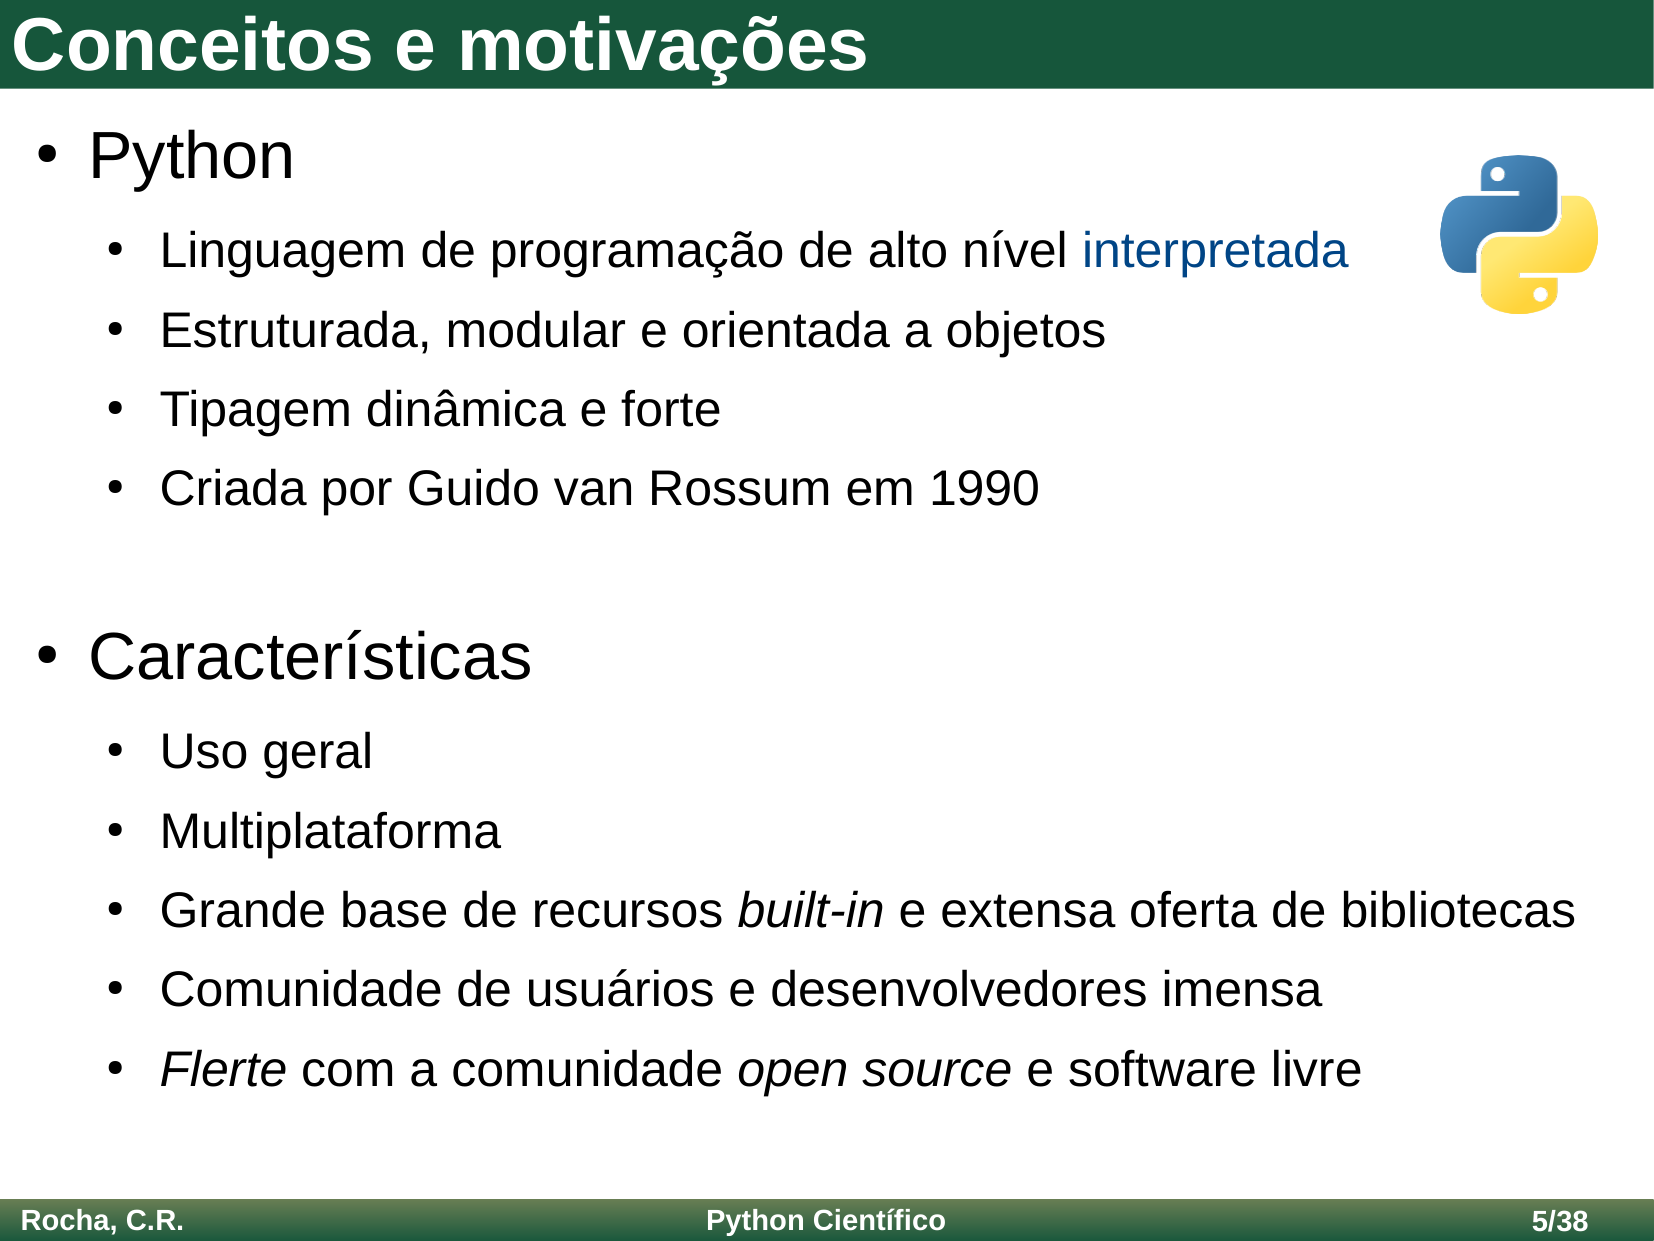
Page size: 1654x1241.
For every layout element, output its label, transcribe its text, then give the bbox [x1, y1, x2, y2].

picture [1440, 155, 1598, 314]
title Conceitos e motivações [11, 0, 1625, 89]
list Python Linguagem de programação de alto nível interpretada Estruturada, modular e orientada a objetos Tipagem dinâmica e forte Criada por Guido van Rossum em 1990 Características Uso geral Multiplataforma Grande base de recursos built-in e extensa oferta de bibliotecas Comunidade de usuários e desenvolvedores imensa Flerte com a comunidade open source e software livre [17, 118, 1625, 1152]
